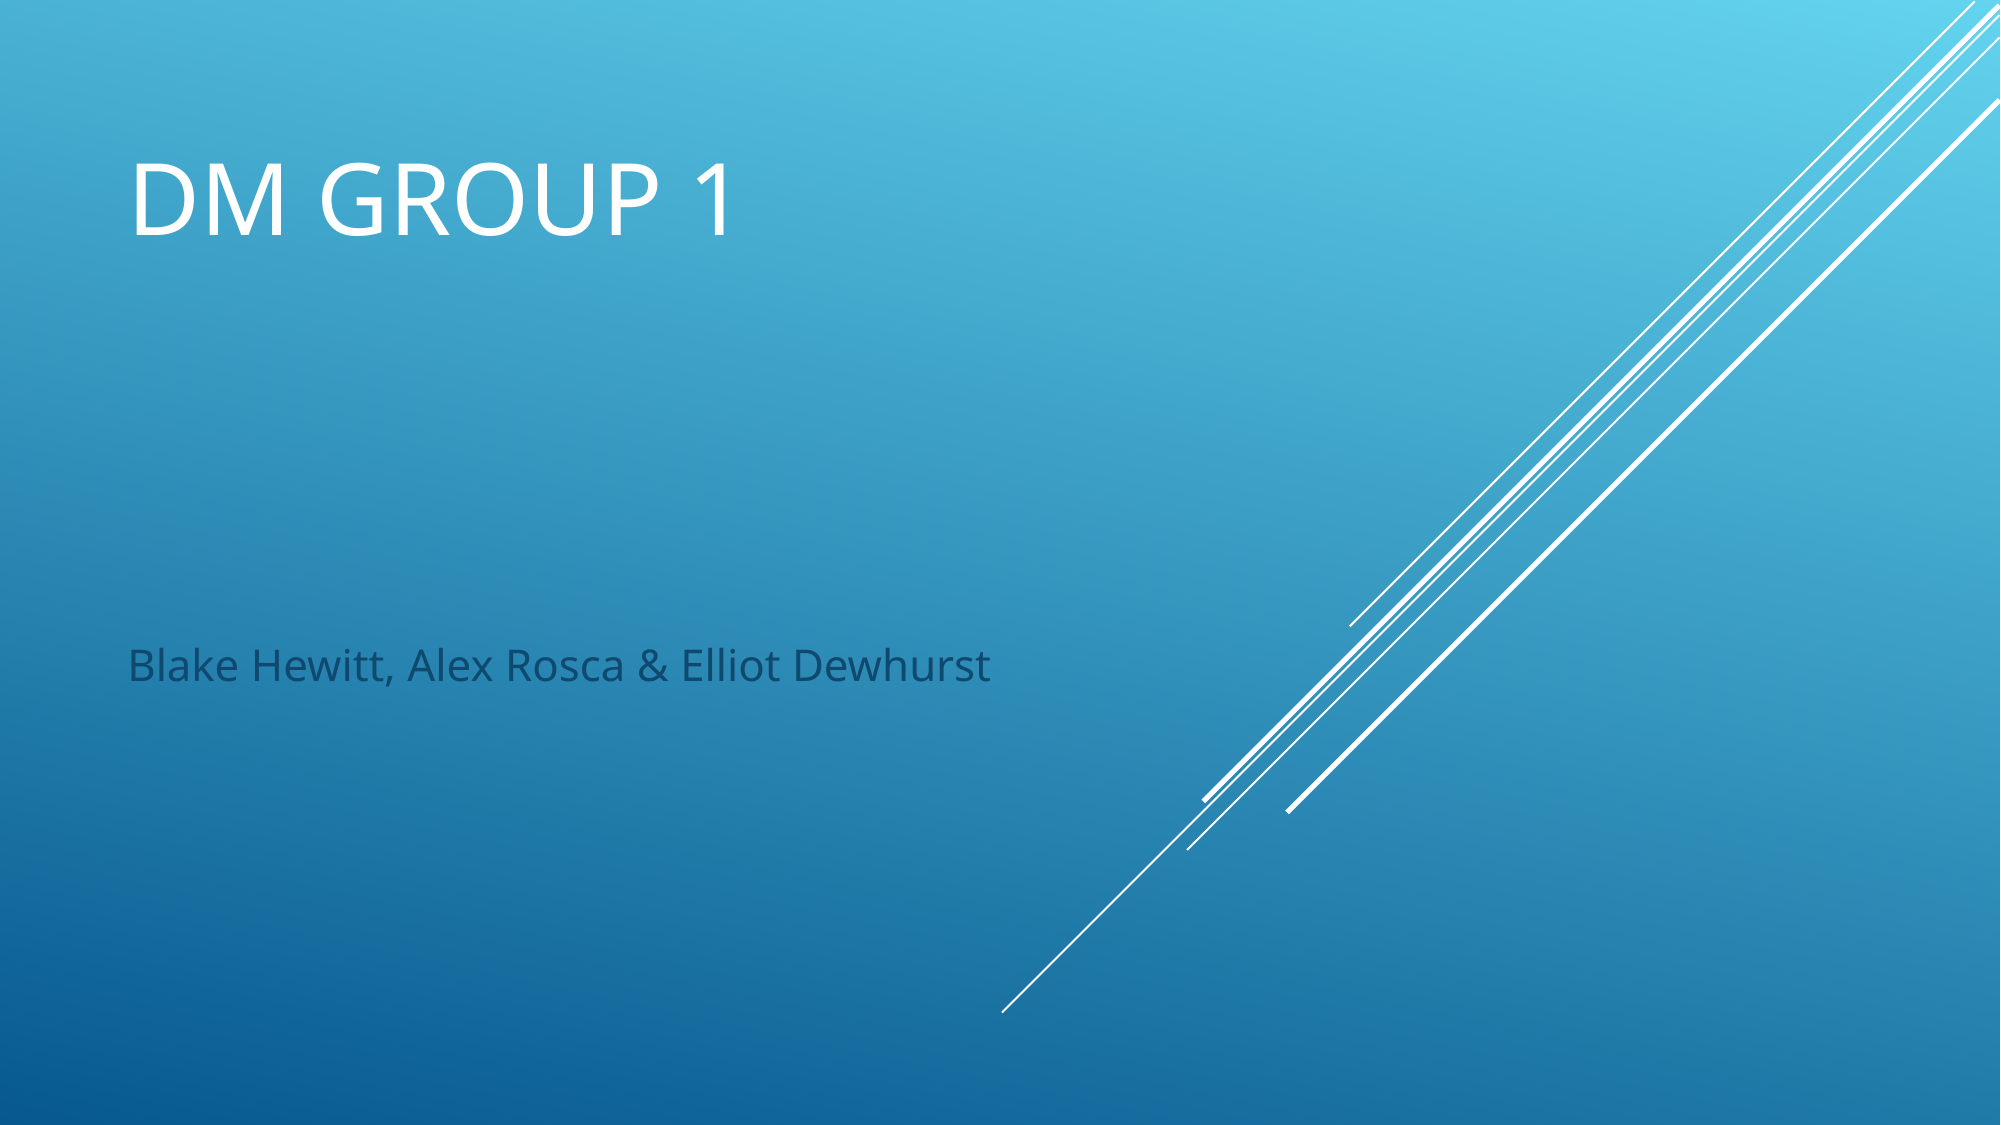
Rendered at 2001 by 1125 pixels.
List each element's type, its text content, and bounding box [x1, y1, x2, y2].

subtitle Blake Hewitt, Alex Rosca & Elliot Dewhurst [112, 630, 1163, 950]
title Dm group 1 [112, 112, 1425, 263]
